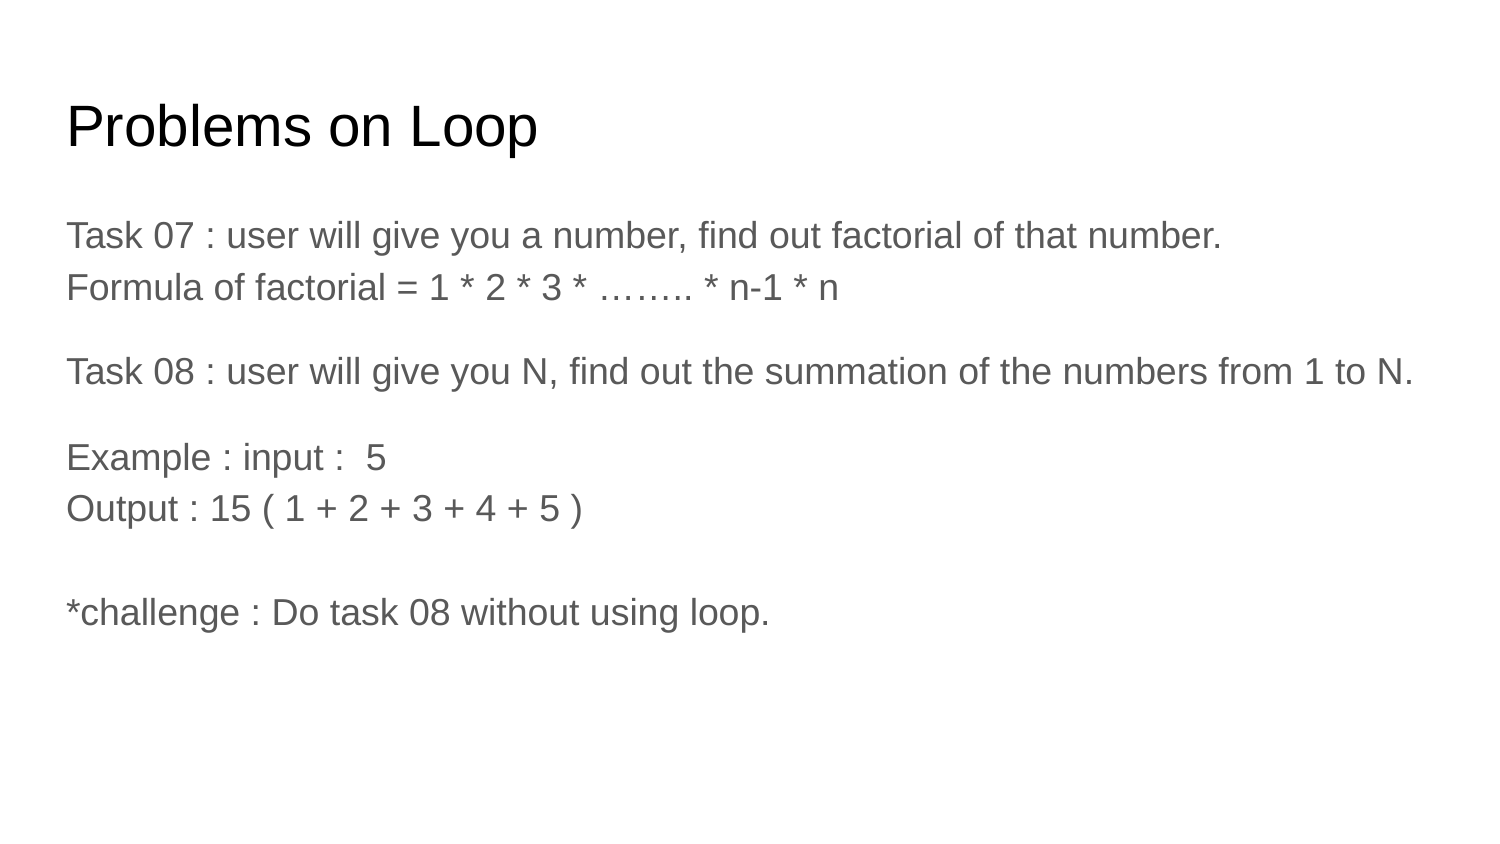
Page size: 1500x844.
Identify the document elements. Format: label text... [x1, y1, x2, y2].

title Problems on Loop [51, 72, 1449, 167]
list Task 07 : user will give you a number, find out factorial of that number. Formula of factorial = 1 * 2 * 3 * …….. * n-1 * n Task 08 : user will give you N, find out the summation of the numbers from 1 to N. Example : input : 5 Output : 15 ( 1 + 2 + 3 + 4 + 5 ) *challenge : Do task 08 without using loop. [51, 189, 1449, 750]
